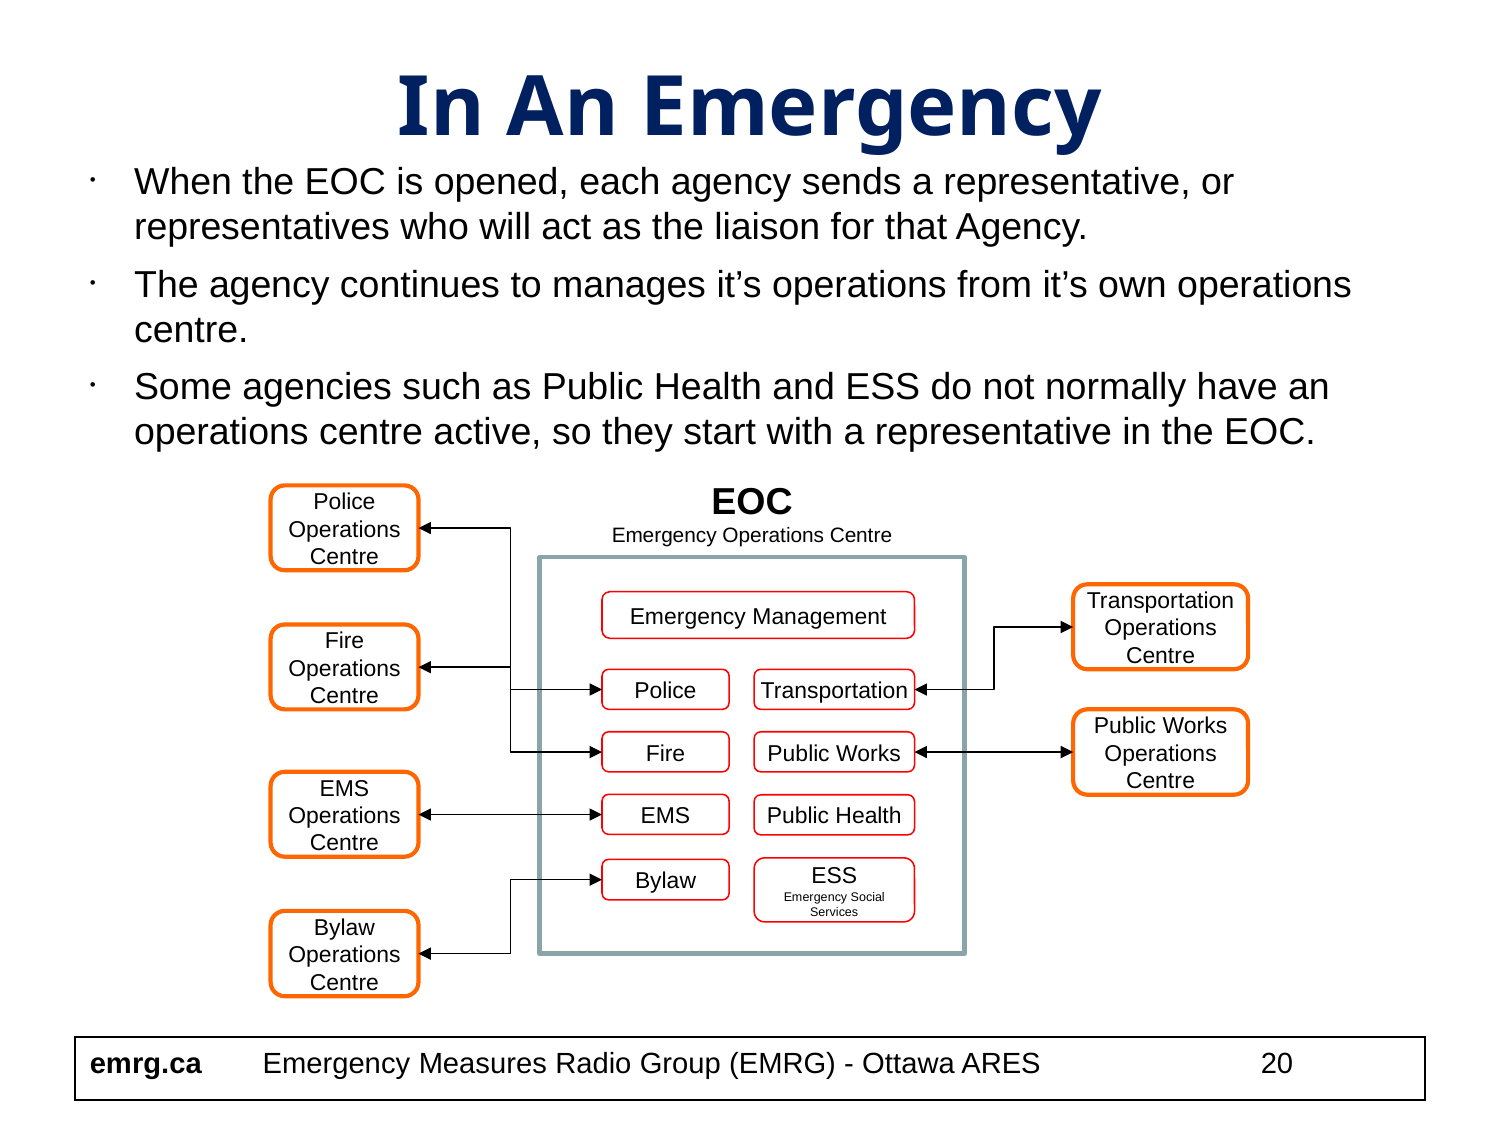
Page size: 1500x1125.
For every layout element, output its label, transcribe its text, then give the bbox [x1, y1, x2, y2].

text_box Transportation [754, 669, 915, 710]
text_box Bylaw Operations Centre [270, 910, 419, 997]
text_box Public Health [754, 794, 915, 835]
text_box Emergency Management [602, 591, 915, 639]
text_box EMS Operations Centre [270, 771, 419, 857]
slide_number <number> [1246, 1037, 1425, 1103]
text_box EMS [602, 794, 730, 835]
footer Emergency Measures Radio Group (EMRG) - Ottawa ARES [247, 1037, 1238, 1103]
text_box ESS Emergency Social Services [754, 857, 915, 922]
text_box Bylaw [602, 859, 730, 900]
text_box Fire [602, 731, 730, 772]
text_box EOC Emergency Operations Centre [589, 469, 915, 555]
text_box Fire Operations Centre [270, 624, 419, 710]
text_box Police [602, 669, 730, 710]
text_box Police Operations Centre [270, 485, 419, 571]
text_box When the EOC is opened, each agency sends a representative, or representatives who will act as the liaison for that Agency. The agency continues to manages it’s operations from it’s own operations centre. Some agencies such as Public Health and ESS do not normally have an operations centre active, so they start with a representative in the EOC. [74, 149, 1425, 460]
text_box Transportation Operations Centre [1073, 584, 1249, 670]
title In An Emergency [75, 45, 1425, 149]
text_box Public Works Operations Centre [1073, 709, 1249, 795]
text_box Public Works [754, 731, 915, 772]
